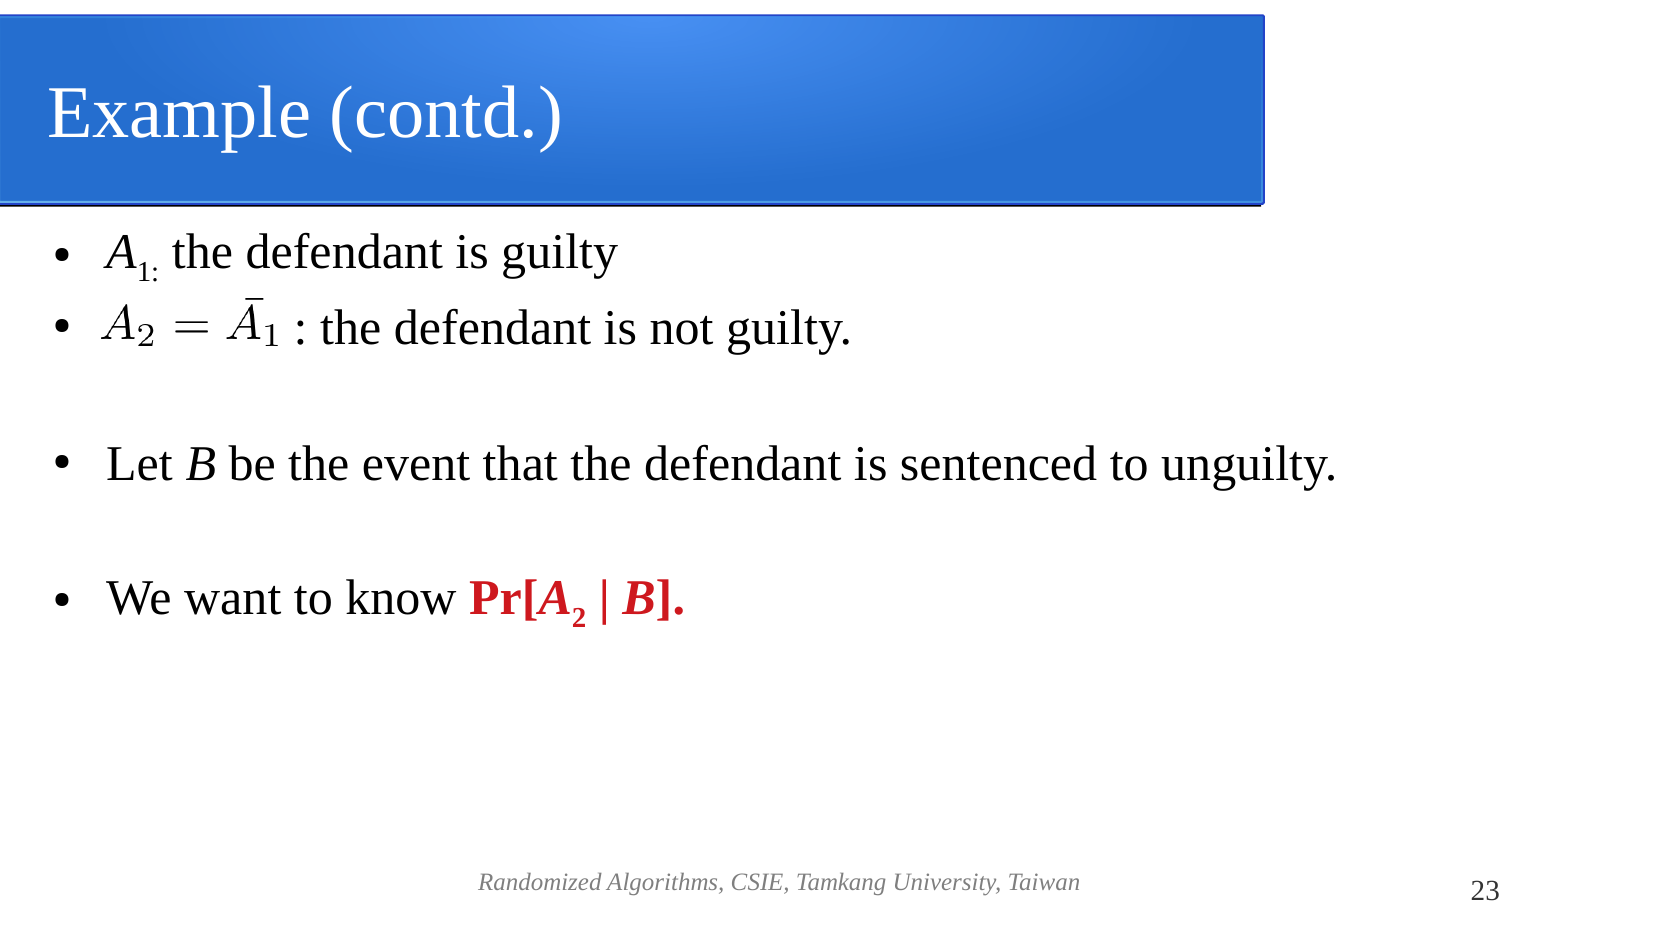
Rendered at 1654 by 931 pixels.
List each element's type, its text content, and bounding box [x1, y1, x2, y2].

picture [100, 298, 278, 346]
list A1: the defendant is guilty : the defendant is not guilty. Let B be the event that the defendant is sentenced to unguilty. We want to know Pr[A2 | B]. [35, 224, 1524, 764]
title Example (contd.) [47, 35, 1199, 189]
